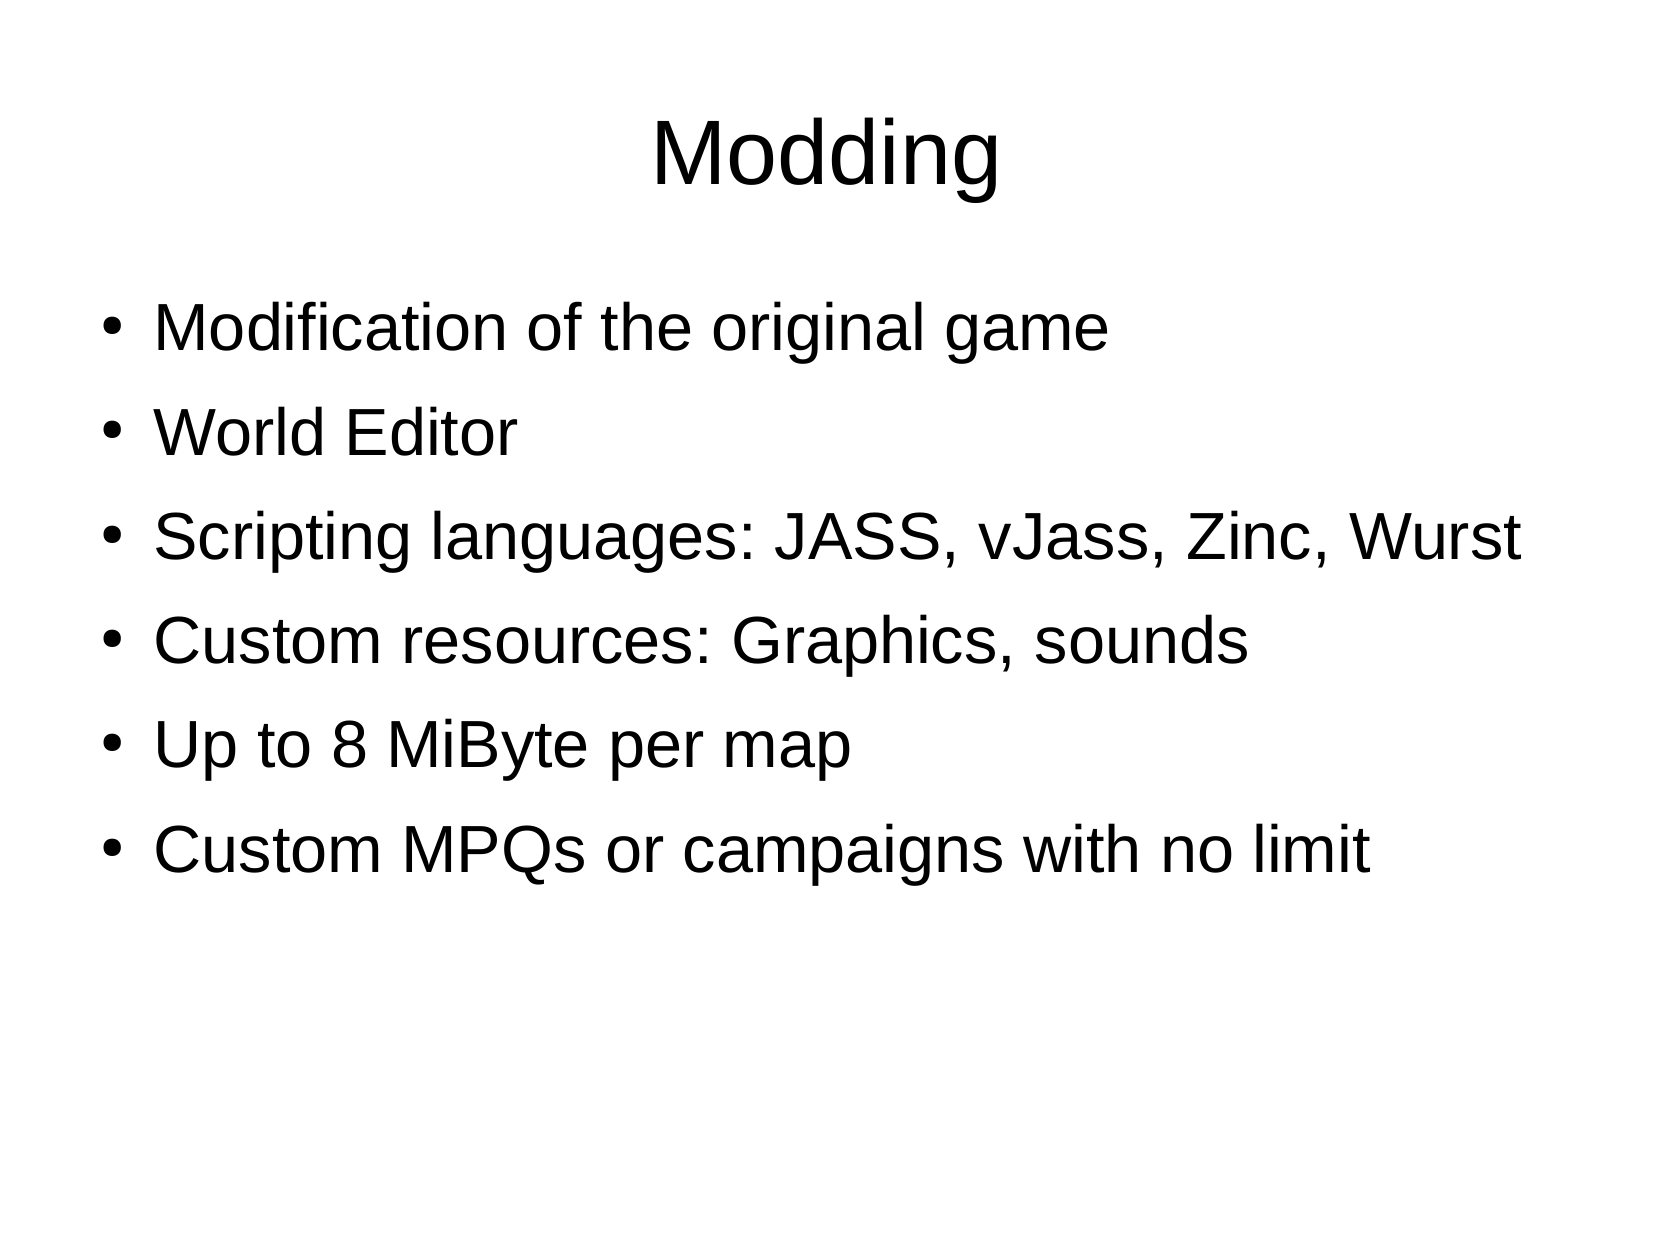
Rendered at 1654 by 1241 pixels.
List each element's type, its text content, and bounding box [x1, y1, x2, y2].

list Modification of the original game World Editor Scripting languages: JASS, vJass, Zinc, Wurst Custom resources: Graphics, sounds Up to 8 MiByte per map Custom MPQs or campaigns with no limit [82, 290, 1571, 1010]
title Modding [82, 49, 1571, 257]
